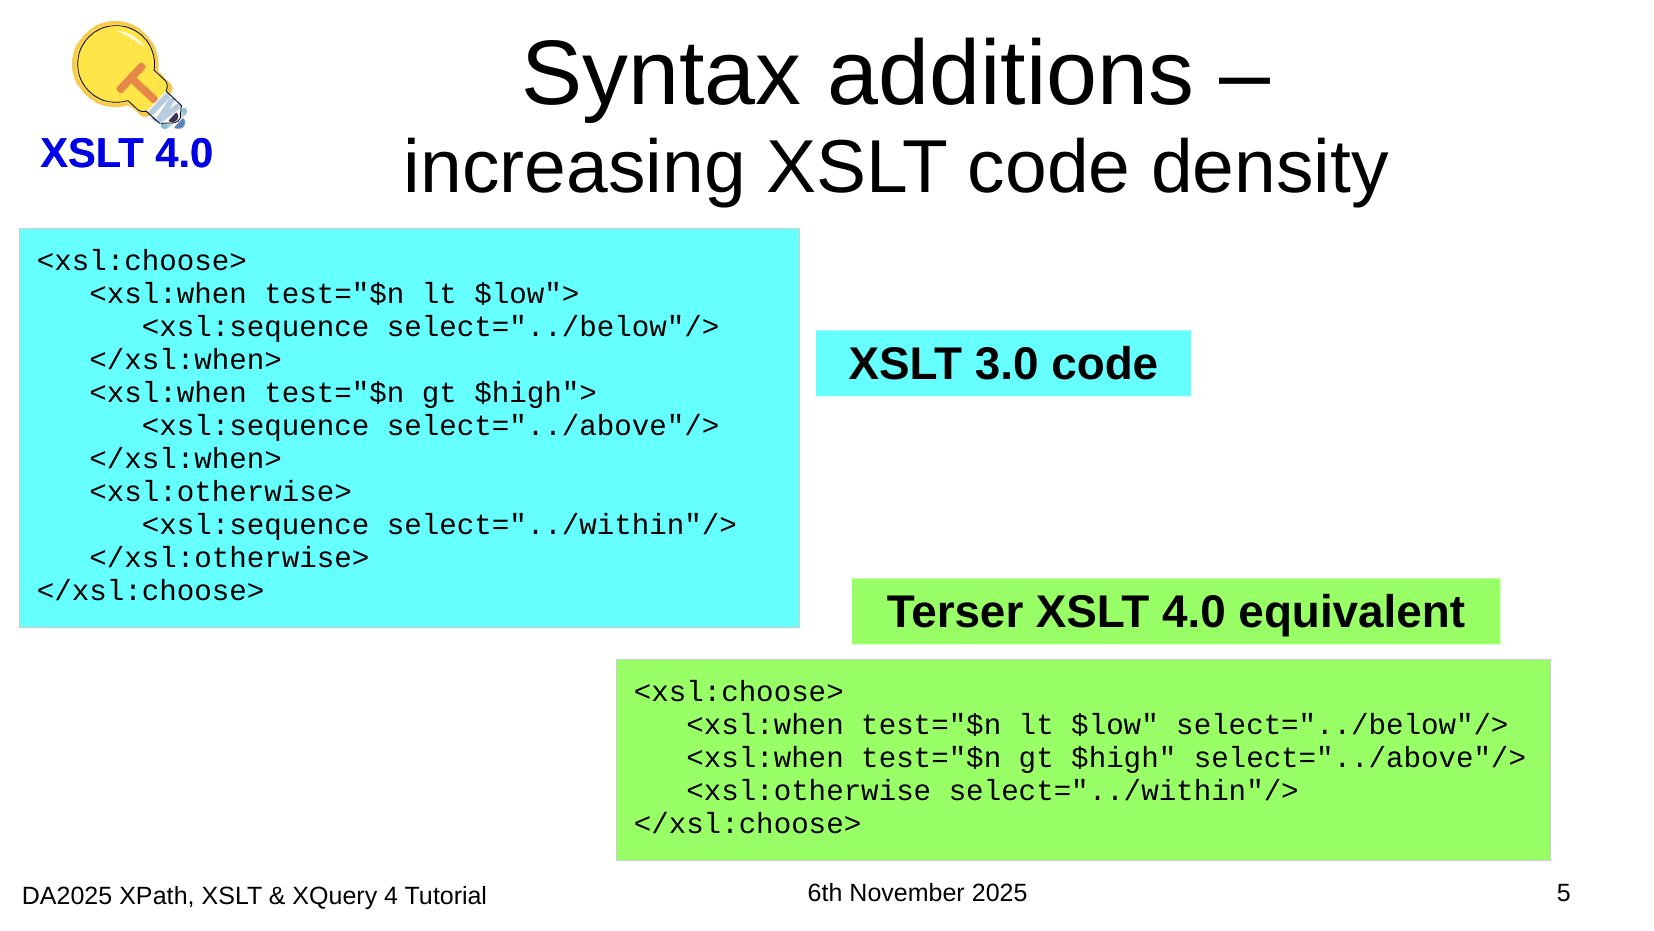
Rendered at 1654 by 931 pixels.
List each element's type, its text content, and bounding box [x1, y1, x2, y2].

text_box <xsl:choose> <xsl:when test="$n lt $low" select="../below"/> <xsl:when test="$n gt $high" select="../above"/> <xsl:otherwise select="../within"/> </xsl:choose> [616, 659, 1551, 861]
text_box Terser XSLT 4.0 equivalent [852, 578, 1501, 645]
title Syntax additions – increasing XSLT code density [222, 21, 1571, 208]
text_box XSLT 3.0 code [816, 330, 1192, 397]
text_box <xsl:choose> <xsl:when test="$n lt $low"> <xsl:sequence select="../below"/> </xsl:when> <xsl:when test="$n gt $high"> <xsl:sequence select="../above"/> </xsl:when> <xsl:otherwise> <xsl:sequence select="../within"/> </xsl:otherwise> </xsl:choose> [19, 228, 800, 628]
picture [71, 19, 187, 122]
text_box XSLT 4.0 [25, 122, 233, 185]
